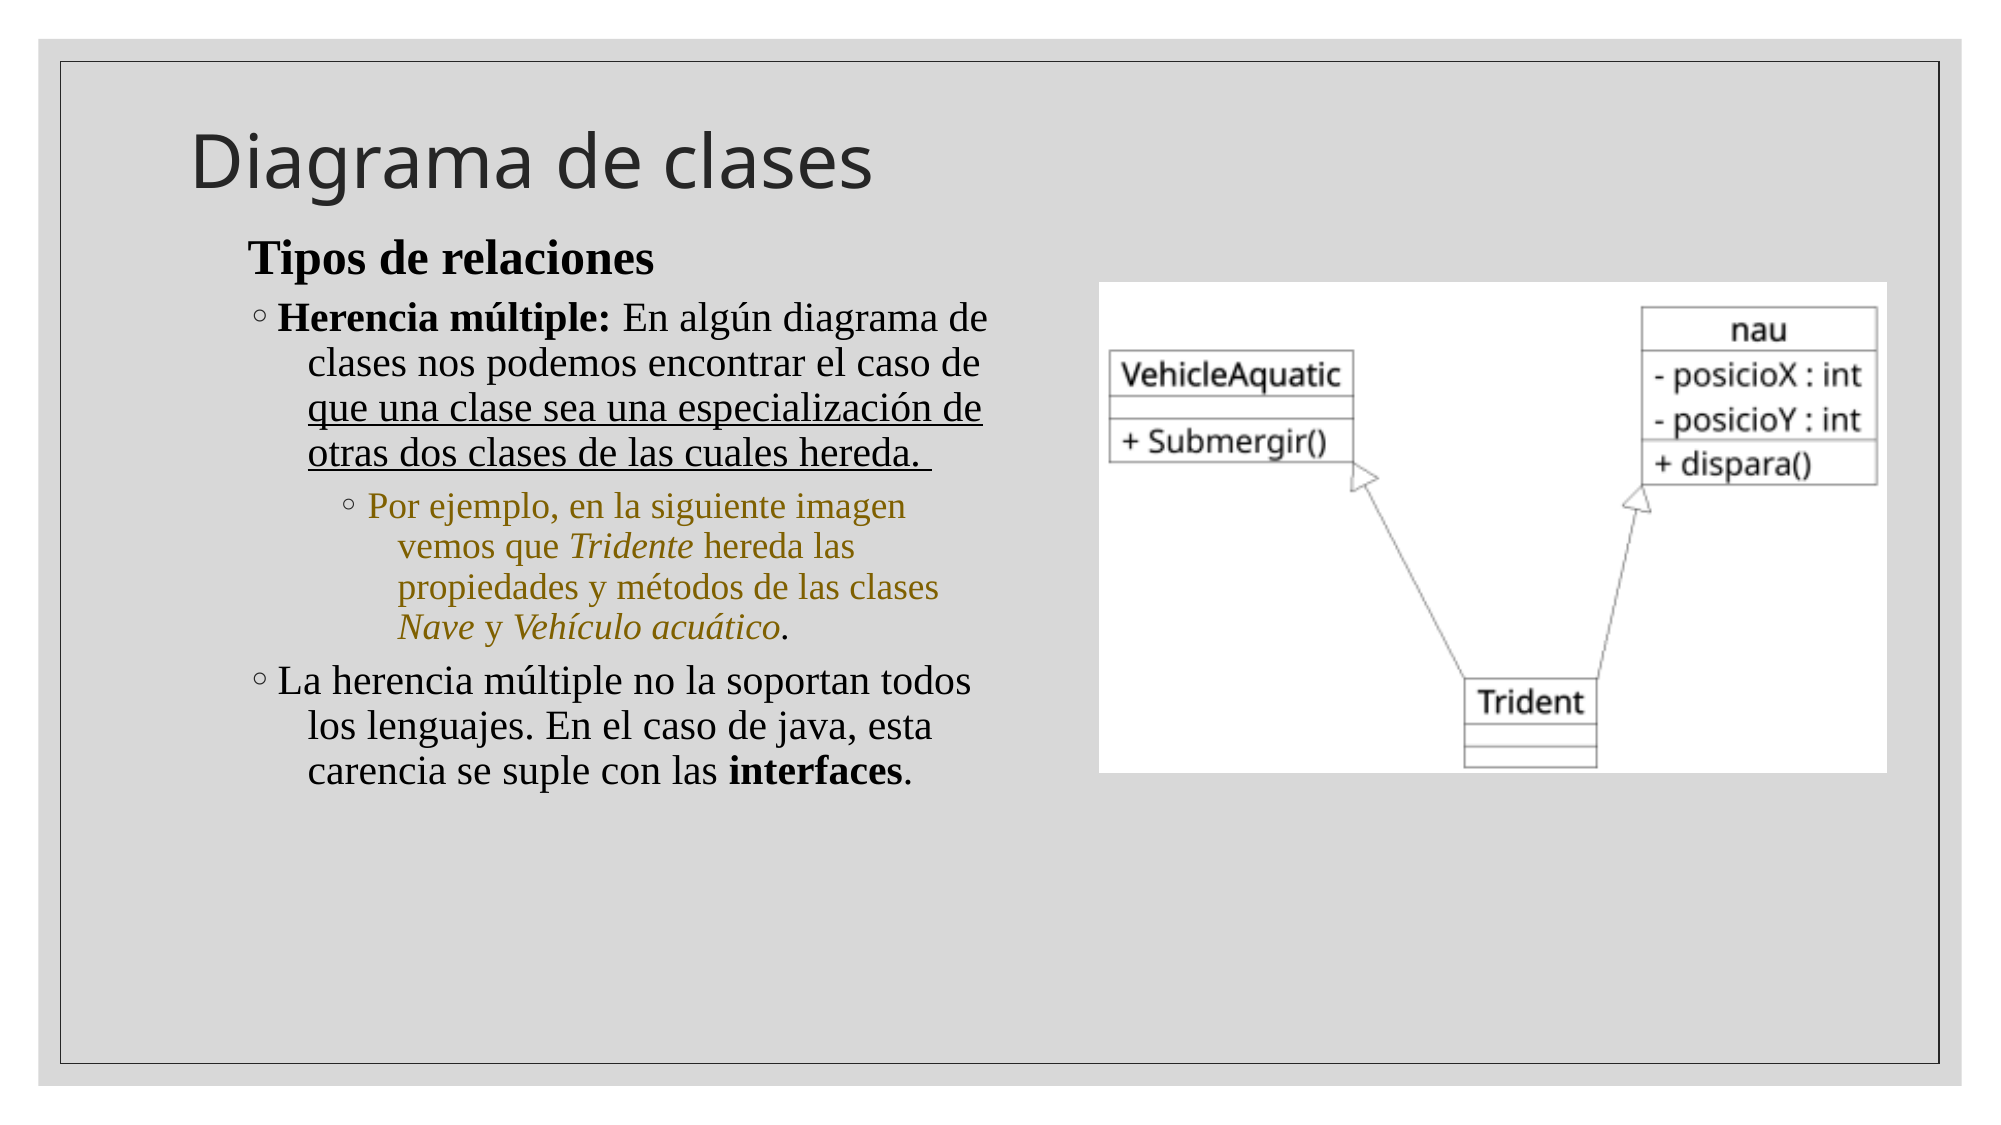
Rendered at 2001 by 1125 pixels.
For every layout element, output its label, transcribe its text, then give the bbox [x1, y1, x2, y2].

list Tipos de relaciones Herencia múltiple: En algún diagrama de clases nos podemos encontrar el caso de que una clase sea una especialización de otras dos clases de las cuales hereda. Por ejemplo, en la siguiente imagen vemos que Tridente hereda las propiedades y métodos de las clases Nave y Vehículo acuático. La herencia múltiple no la soportan todos los lenguajes. En el caso de java, esta carencia se suple con las interfaces. [142, 223, 1026, 988]
title Diagrama de clases [174, 105, 1825, 224]
picture [1099, 282, 1887, 773]
